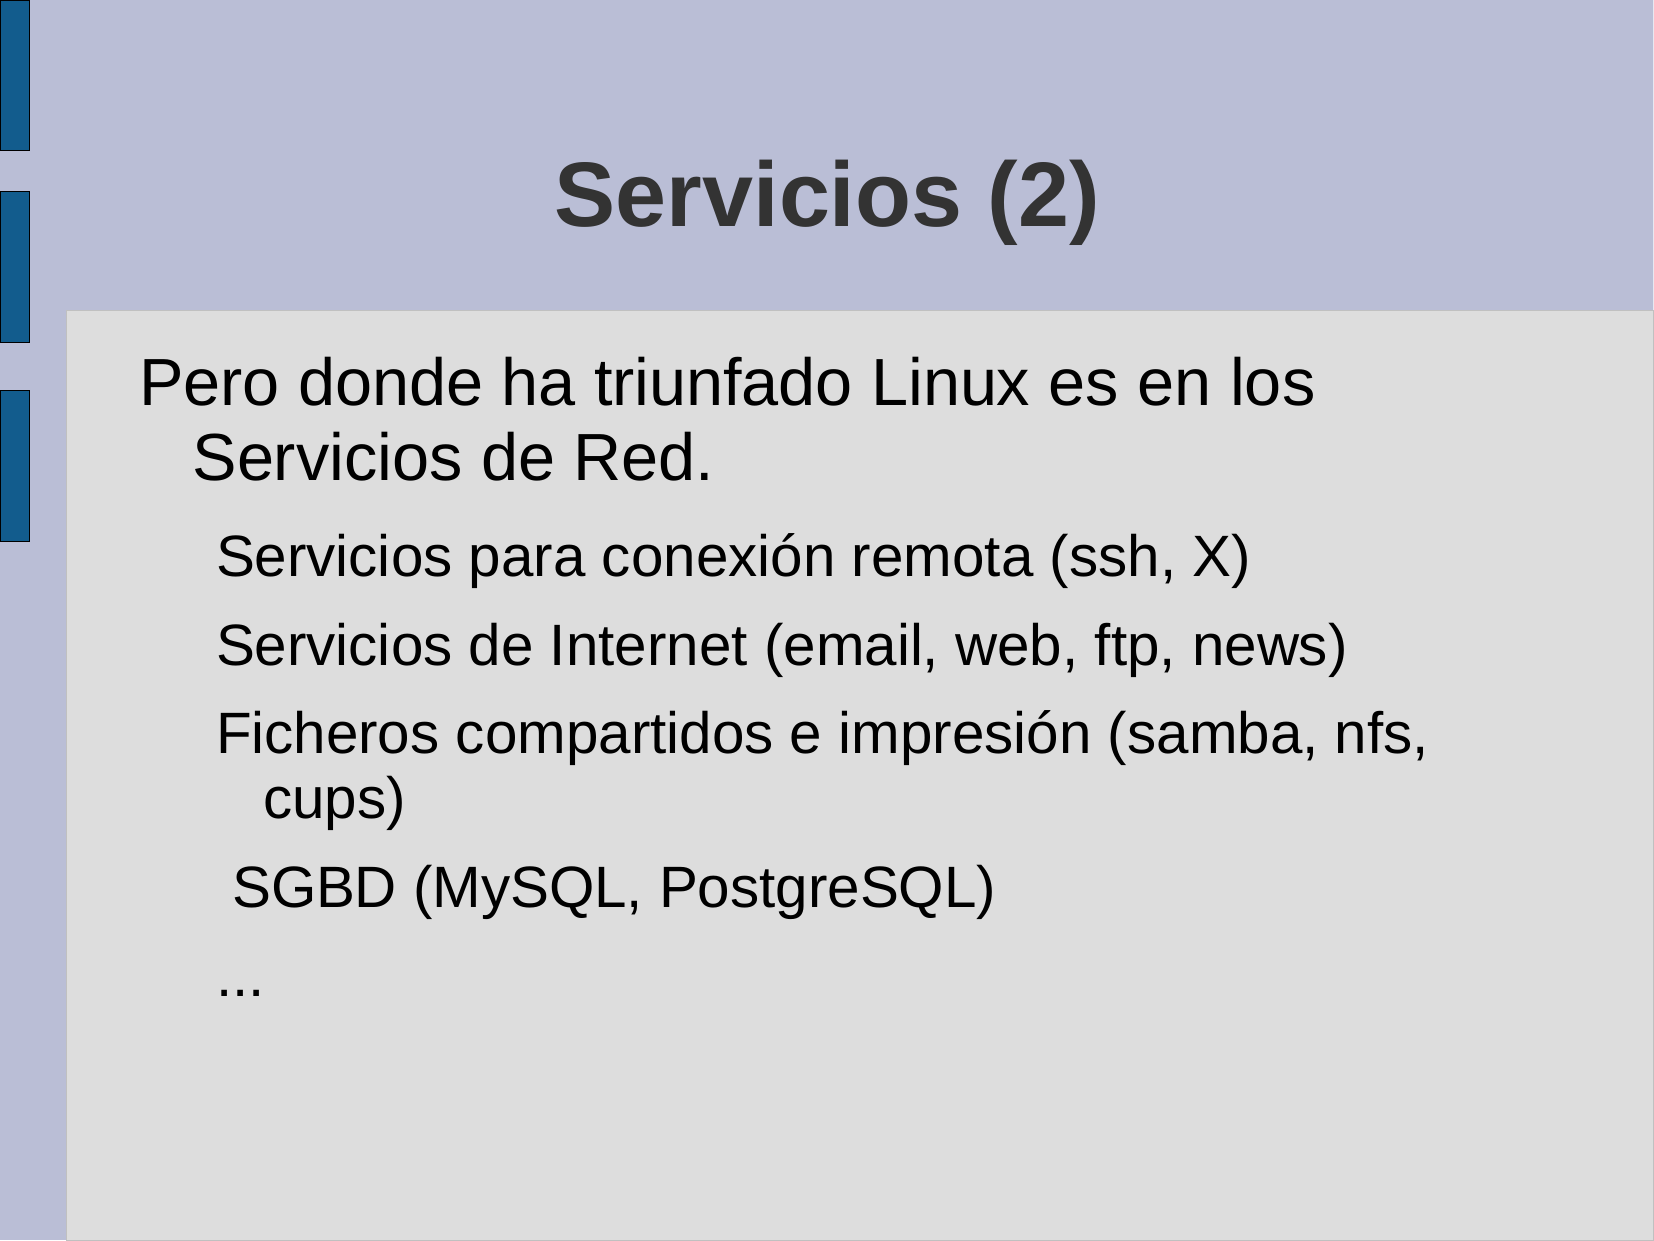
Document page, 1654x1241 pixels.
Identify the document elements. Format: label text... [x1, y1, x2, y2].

title Servicios (2) [121, 91, 1534, 299]
list Pero donde ha triunfado Linux es en los Servicios de Red. Servicios para conexión remota (ssh, X) Servicios de Internet (email, web, ftp, news) Ficheros compartidos e impresión (samba, nfs, cups) SGBD (MySQL, PostgreSQL) ... [121, 344, 1534, 1127]
